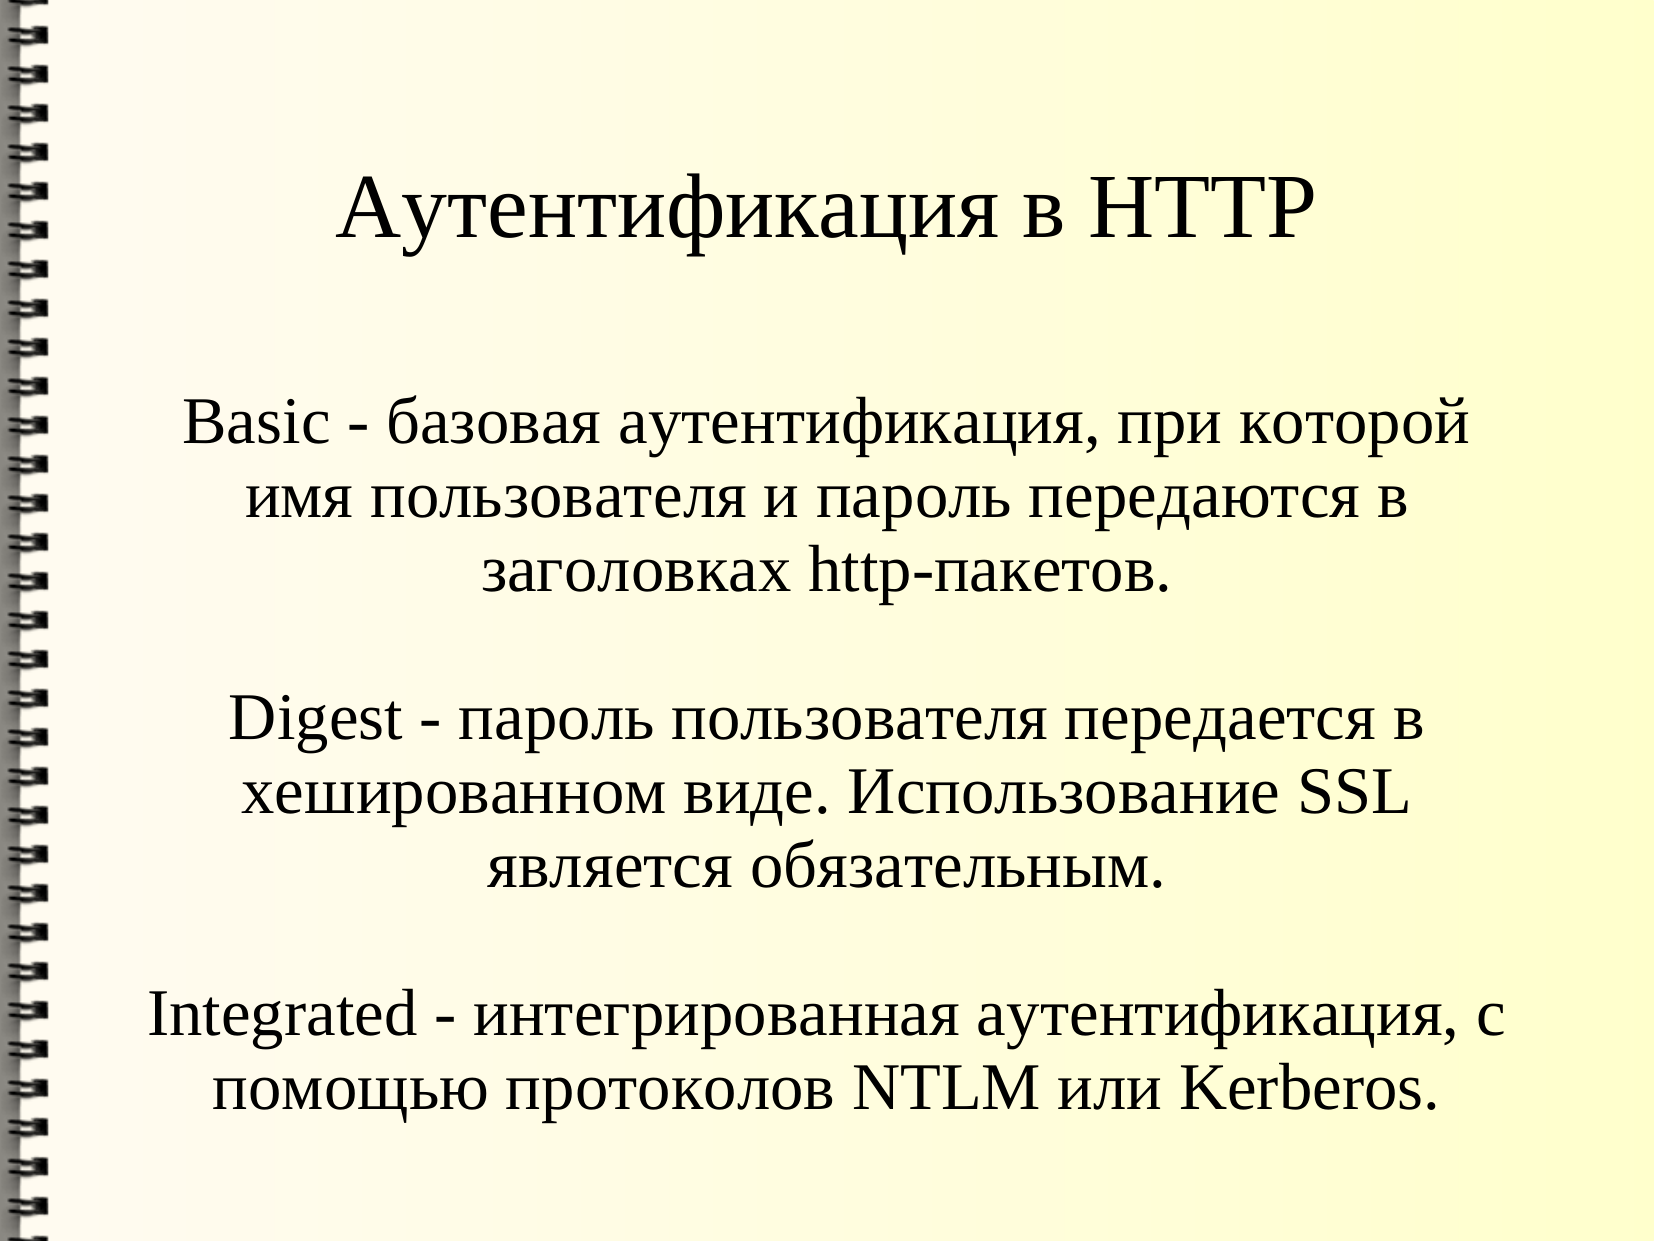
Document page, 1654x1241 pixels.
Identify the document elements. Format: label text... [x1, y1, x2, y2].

title Аутентификация в HTTP [121, 102, 1534, 311]
picture [0, 0, 1654, 1241]
subtitle Basic - базовая аутентификация, при которой имя пользователя и пароль передаются в заголовках http-пакетов. Digest - пароль пользователя передается в хешированном виде. Использование SSL является обязательным. Integrated - интегрированная аутентификация, с помощью протоколов NTLM или Kerberos. [121, 344, 1534, 1164]
